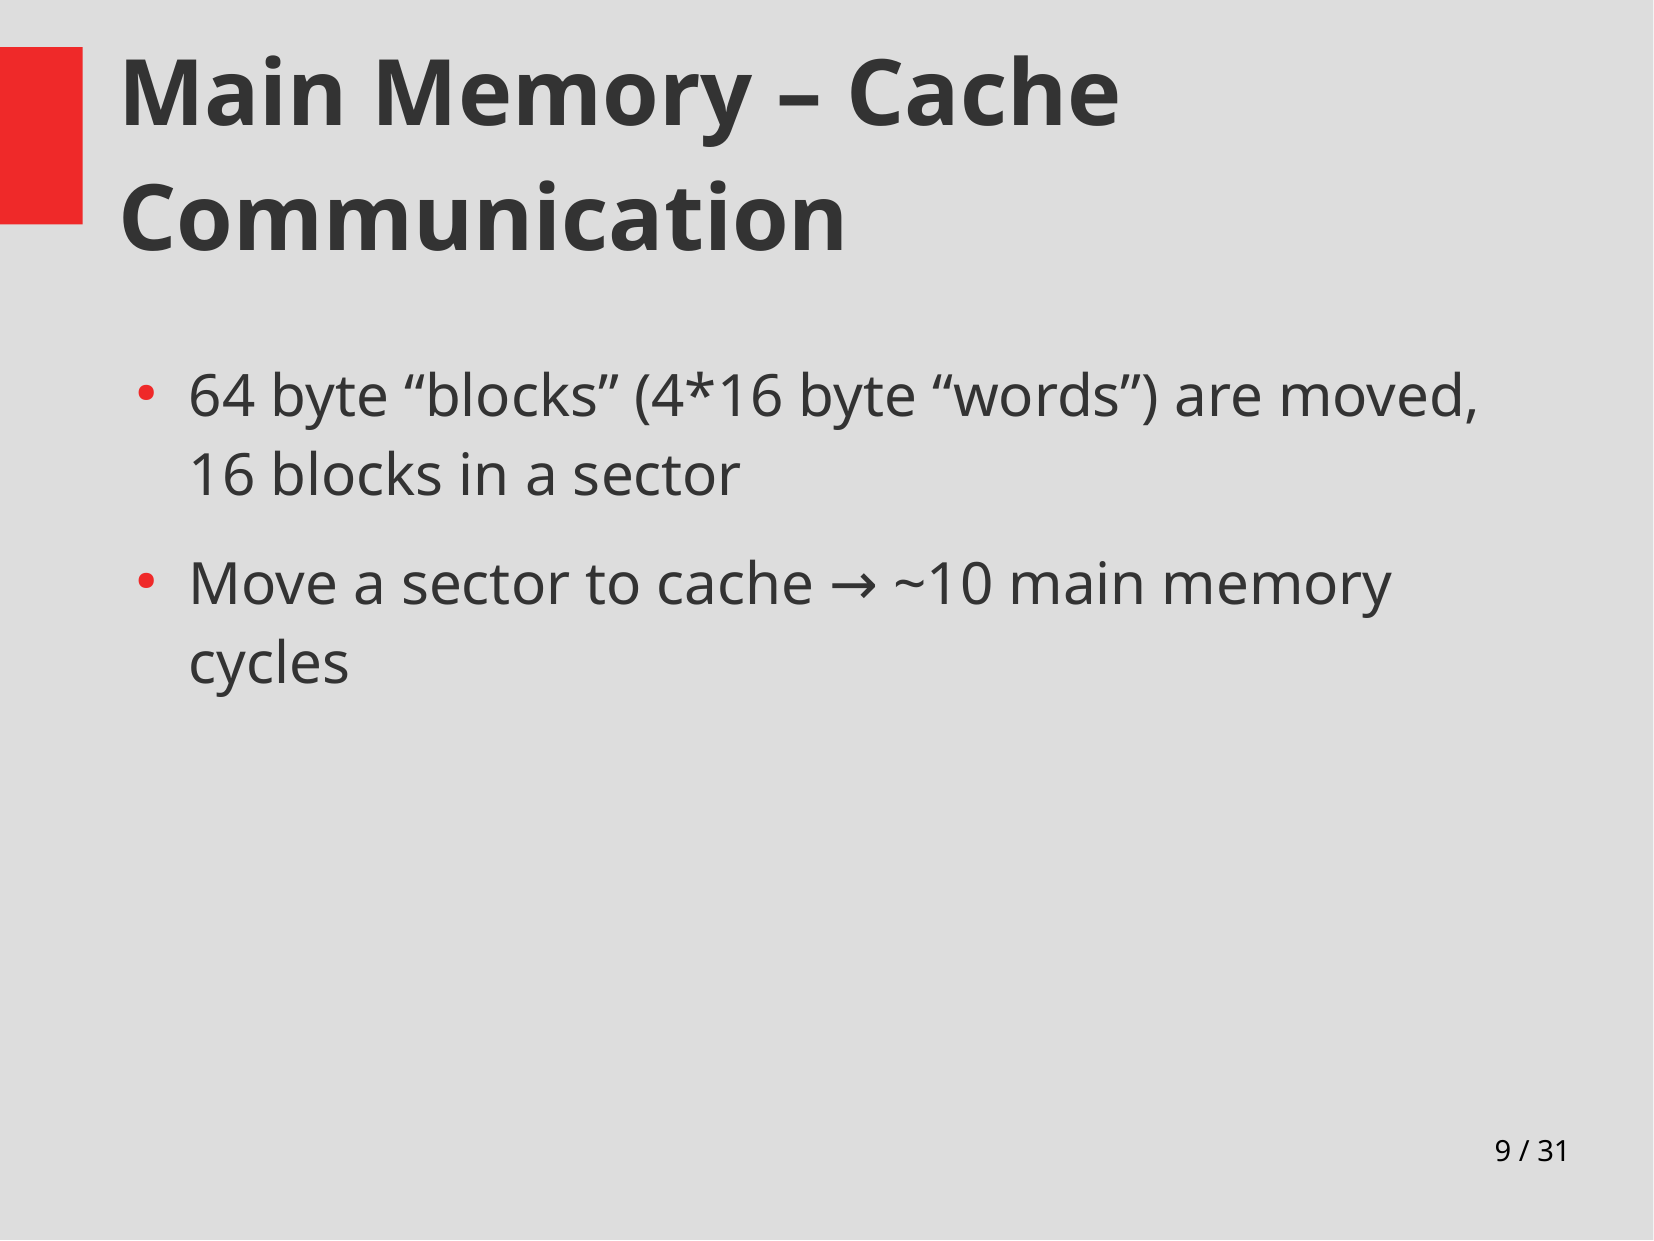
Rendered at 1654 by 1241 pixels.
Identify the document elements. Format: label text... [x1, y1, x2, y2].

list 64 byte “blocks” (4*16 byte “words”) are moved, 16 blocks in a sector Move a sector to cache → ~10 main memory cycles [118, 354, 1536, 1074]
title Main Memory – Cache Communication [118, 27, 1571, 278]
